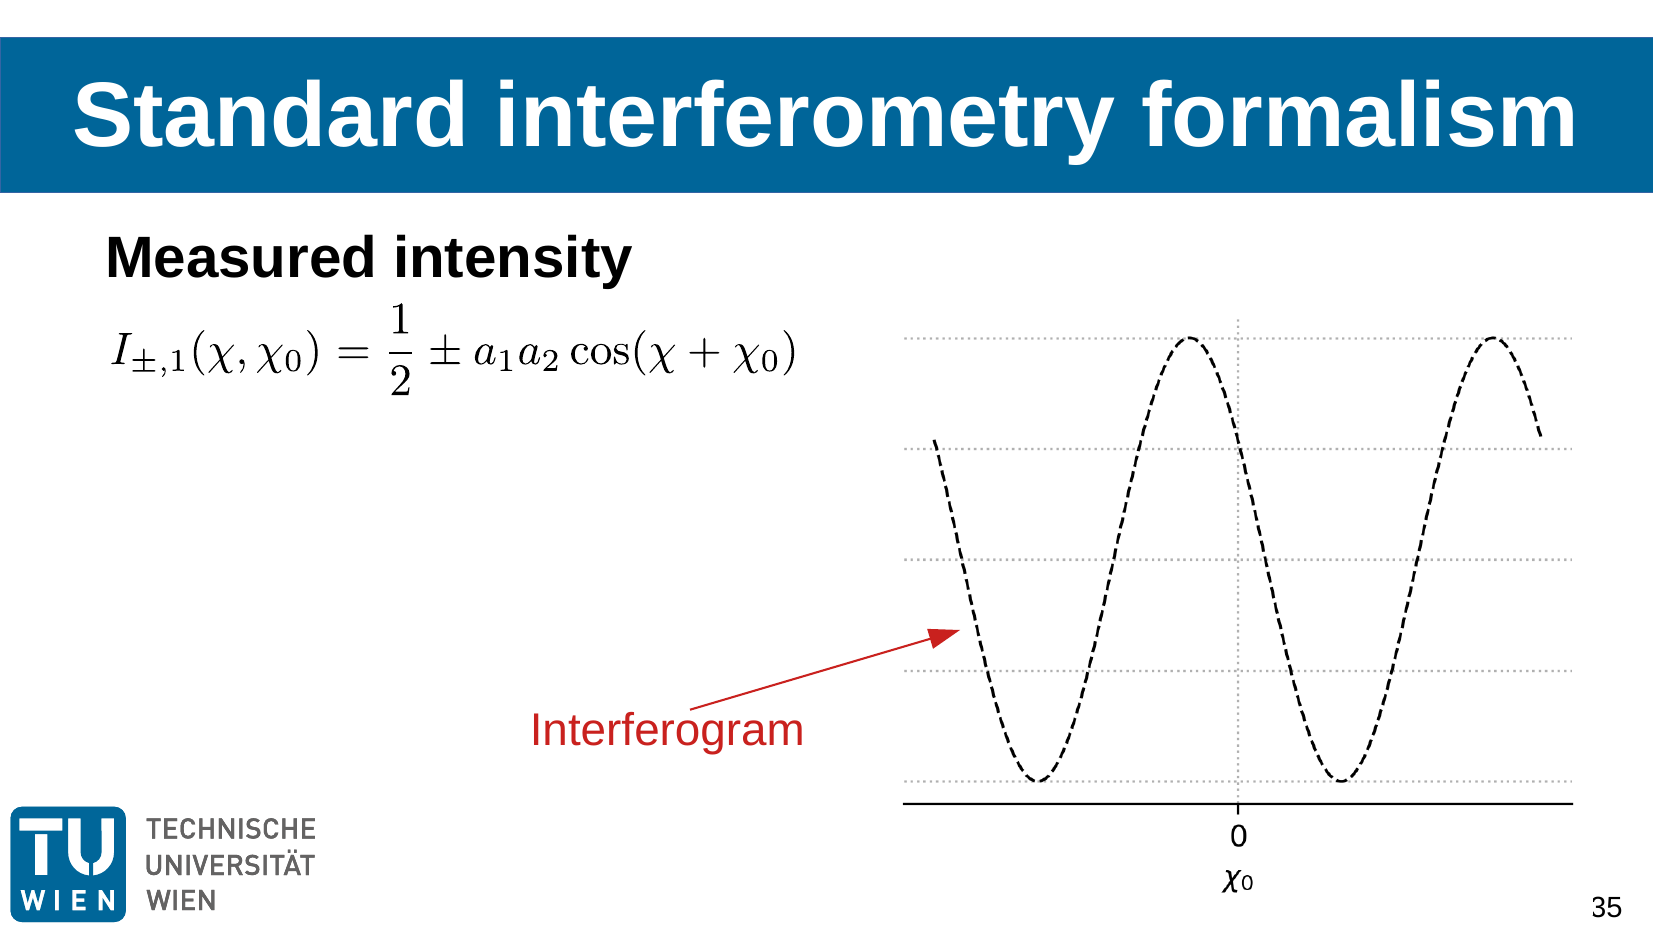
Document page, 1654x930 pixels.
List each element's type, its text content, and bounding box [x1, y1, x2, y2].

picture [882, 294, 1593, 916]
list Measured intensity [105, 225, 676, 316]
picture [93, 286, 806, 409]
title Standard interferometry formalism [0, 37, 1653, 193]
list Interferogram [529, 703, 860, 794]
